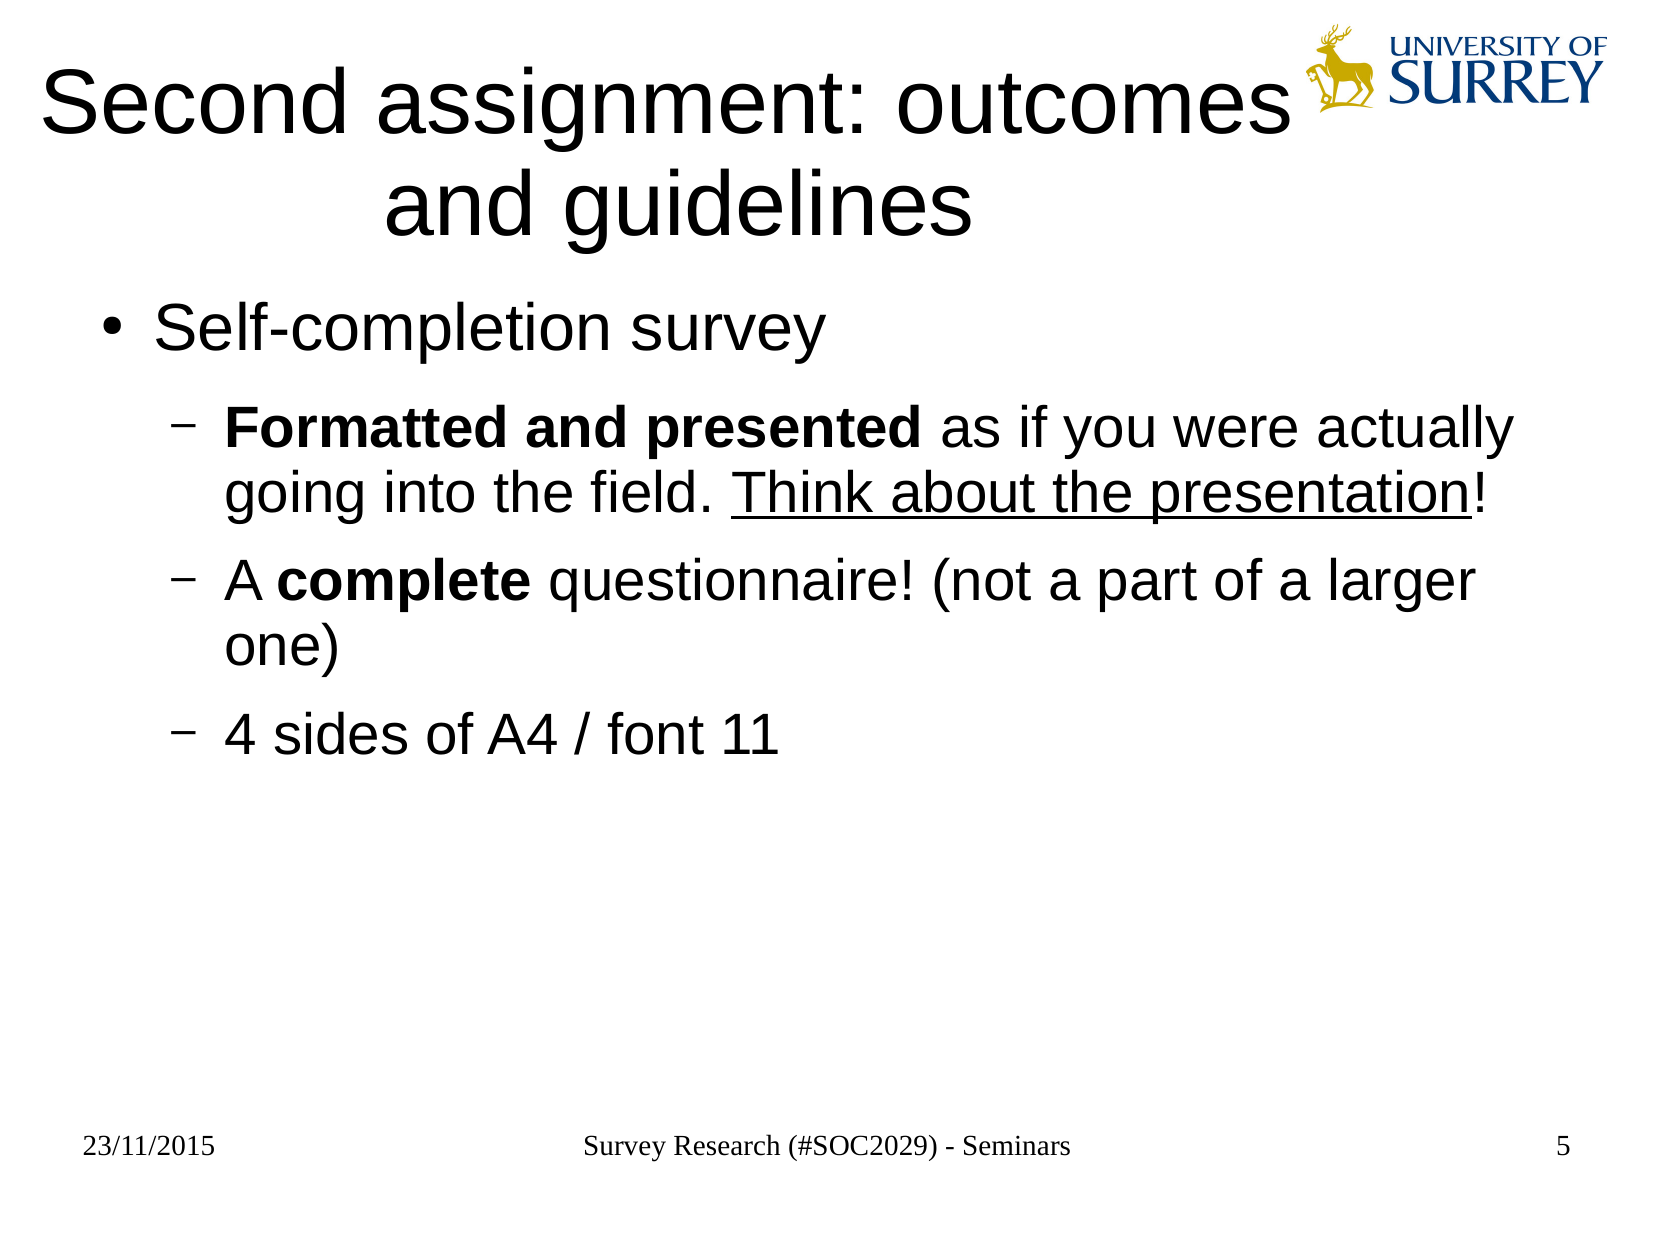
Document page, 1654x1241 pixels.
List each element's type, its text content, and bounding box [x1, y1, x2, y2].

picture [1306, 23, 1607, 113]
list Self-completion survey Formatted and presented as if you were actually going into the field. Think about the presentation! A complete questionnaire! (not a part of a larger one) 4 sides of A4 / font 11 [82, 290, 1571, 1010]
title Second assignment: outcomes and guidelines [35, 49, 1300, 257]
